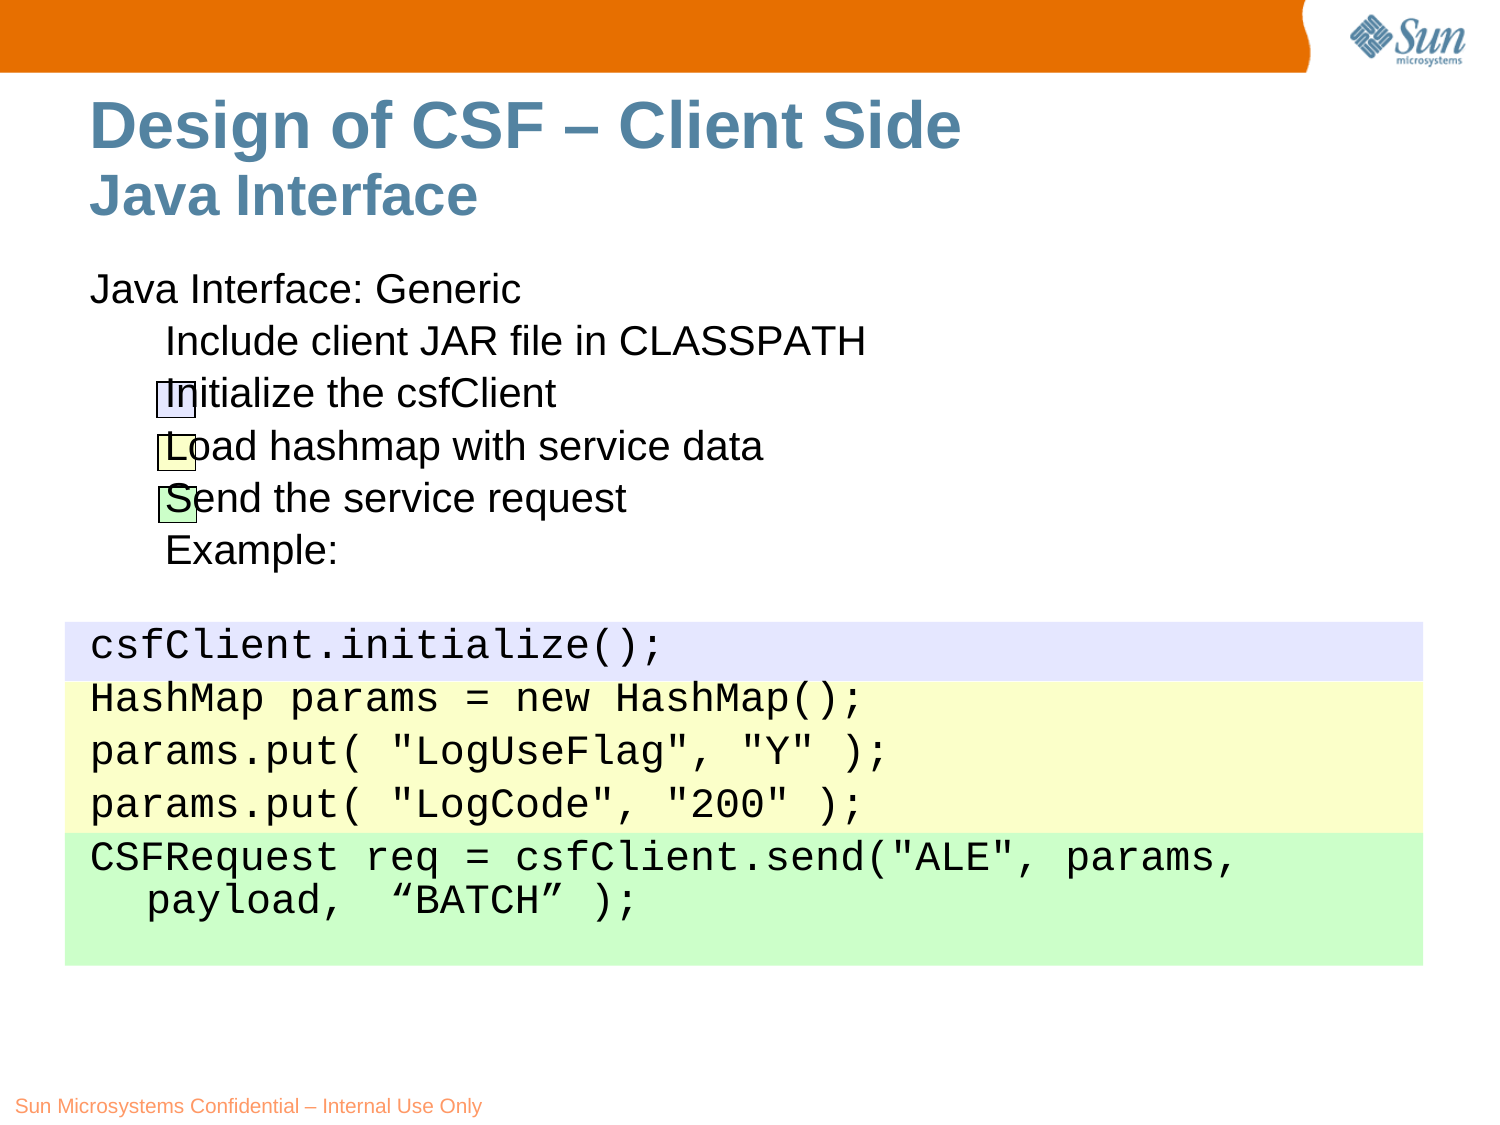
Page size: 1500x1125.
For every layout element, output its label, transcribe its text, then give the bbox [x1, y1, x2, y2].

text_box [64, 621, 75, 966]
list Java Interface: Generic Include client JAR file in CLASSPATH Initialize the csfClient Load hashmap with service data Send the service request Example: csfClient.initialize(); HashMap params = new HashMap(); params.put( "LogUseFlag", "Y" ); params.put( "LogCode", "200" ); CSFRequest req = csfClient.send("ALE", params, payload, “BATCH” ); [75, 262, 1426, 1006]
title Design of CSF – Client Side Java Interface [75, 79, 1426, 237]
picture [0, 0, 1500, 75]
